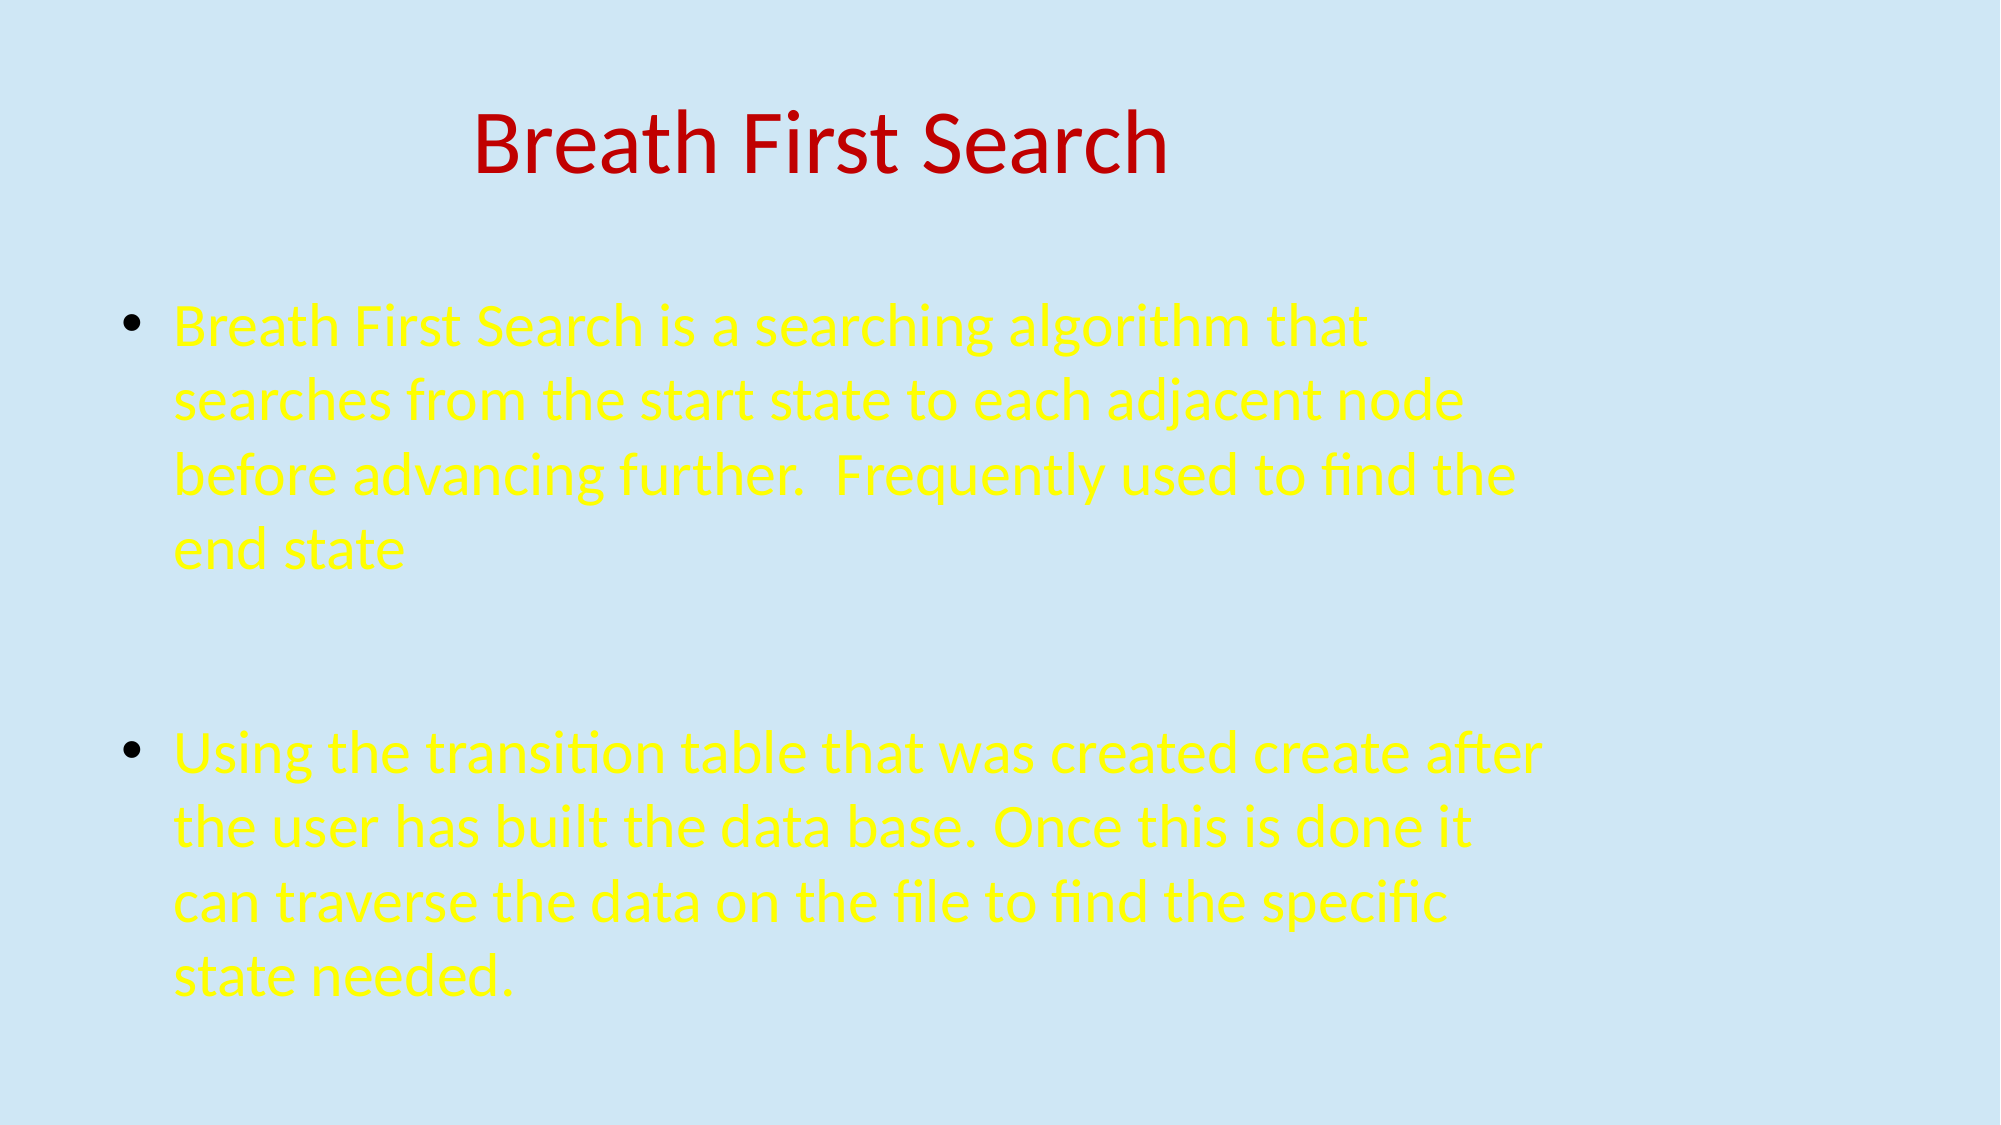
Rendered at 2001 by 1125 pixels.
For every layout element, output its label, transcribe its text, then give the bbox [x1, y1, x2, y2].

title Breath First Search [0, 43, 1723, 231]
list Breath First Search is a searching algorithm that searches from the start state to each adjacent node before advancing further. Frequently used to find the end state Using the transition table that was created create after the user has built the data base. Once this is done it can traverse the data on the file to find the specific state needed. [106, 193, 1573, 1025]
